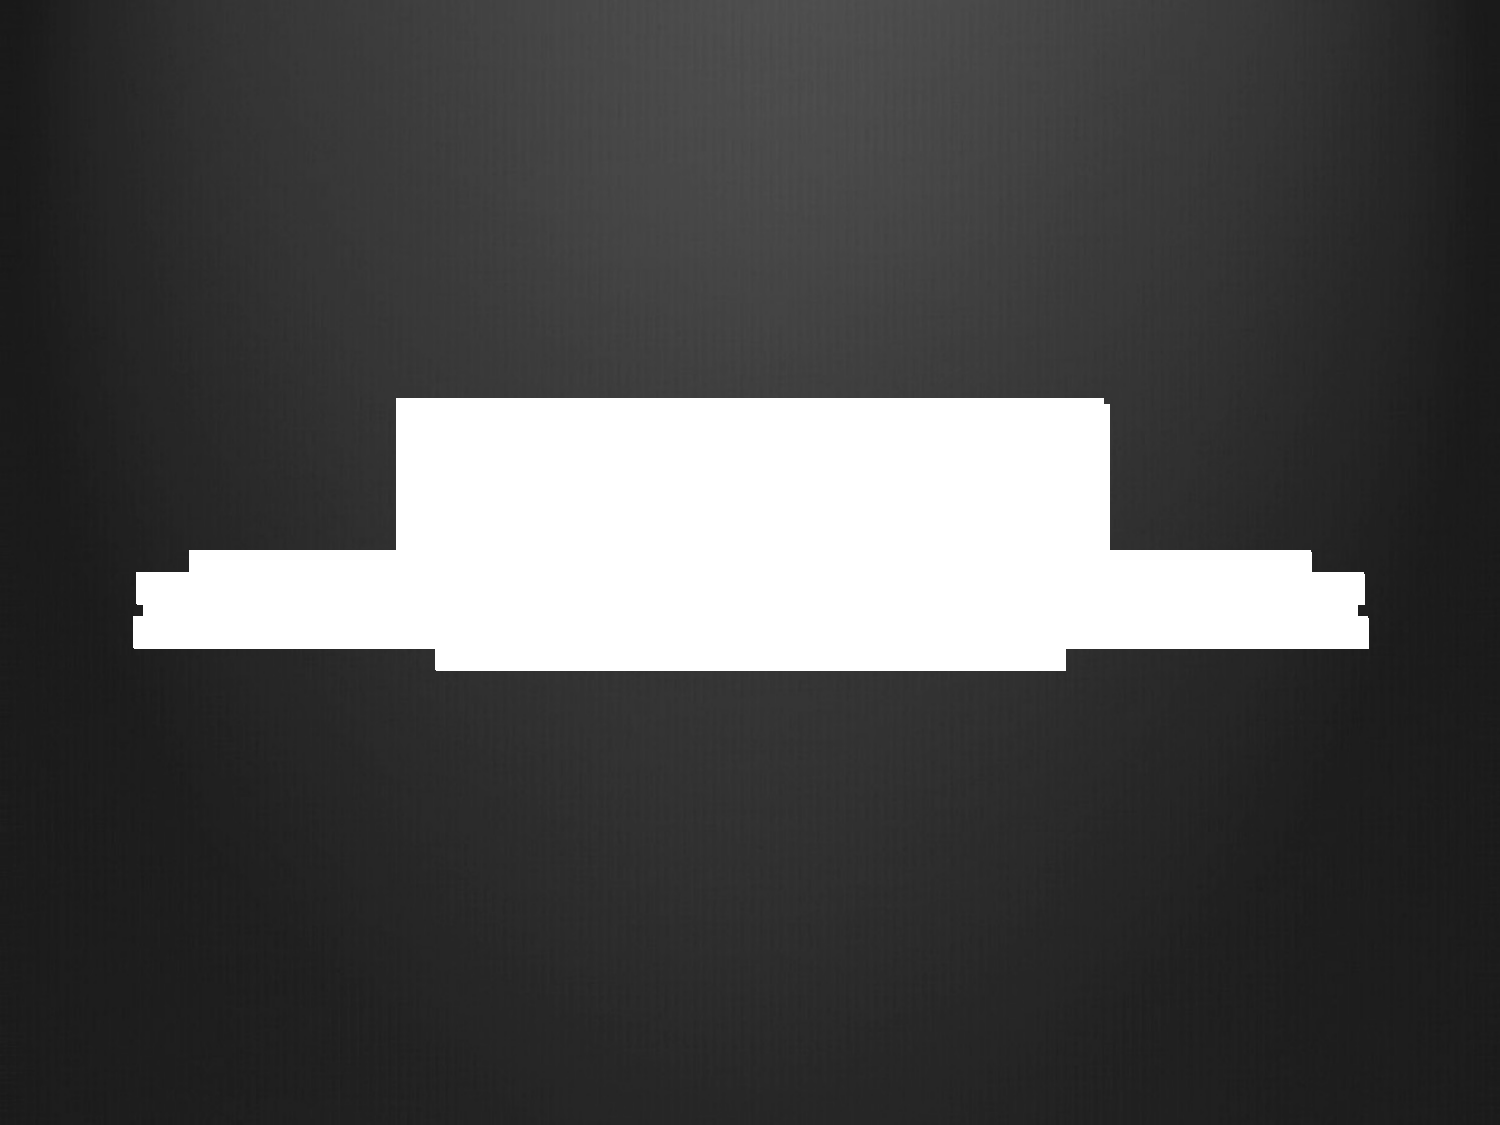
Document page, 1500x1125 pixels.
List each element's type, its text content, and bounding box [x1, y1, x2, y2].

picture [0, 0, 1500, 1125]
subtitle Lorem ipsum dolor sit amet, consectetur adipiscing elit. Vestibulum purus lorem, scelerisque eu eros id, malesuada tincidunt orci. Aenean luctus odio felis, at efficitur risus elementum eget. Sed faucibus faucibus mollis. Etiam pulvinar justo at massa porta, ut sodales magna iaculis. Cras pharetra efficitur tortor eu volutpat. Quisque semper ante eget diam facilisis tincidunt. Nulla facilisi. Vestibulum varius turpis id dui sodales, vitae feugiat sapien bibendum. Praesent ut lacus turpis. Etiam at neque tortor. [112, 549, 1388, 694]
title Lorem Ipsum [112, 387, 1388, 549]
